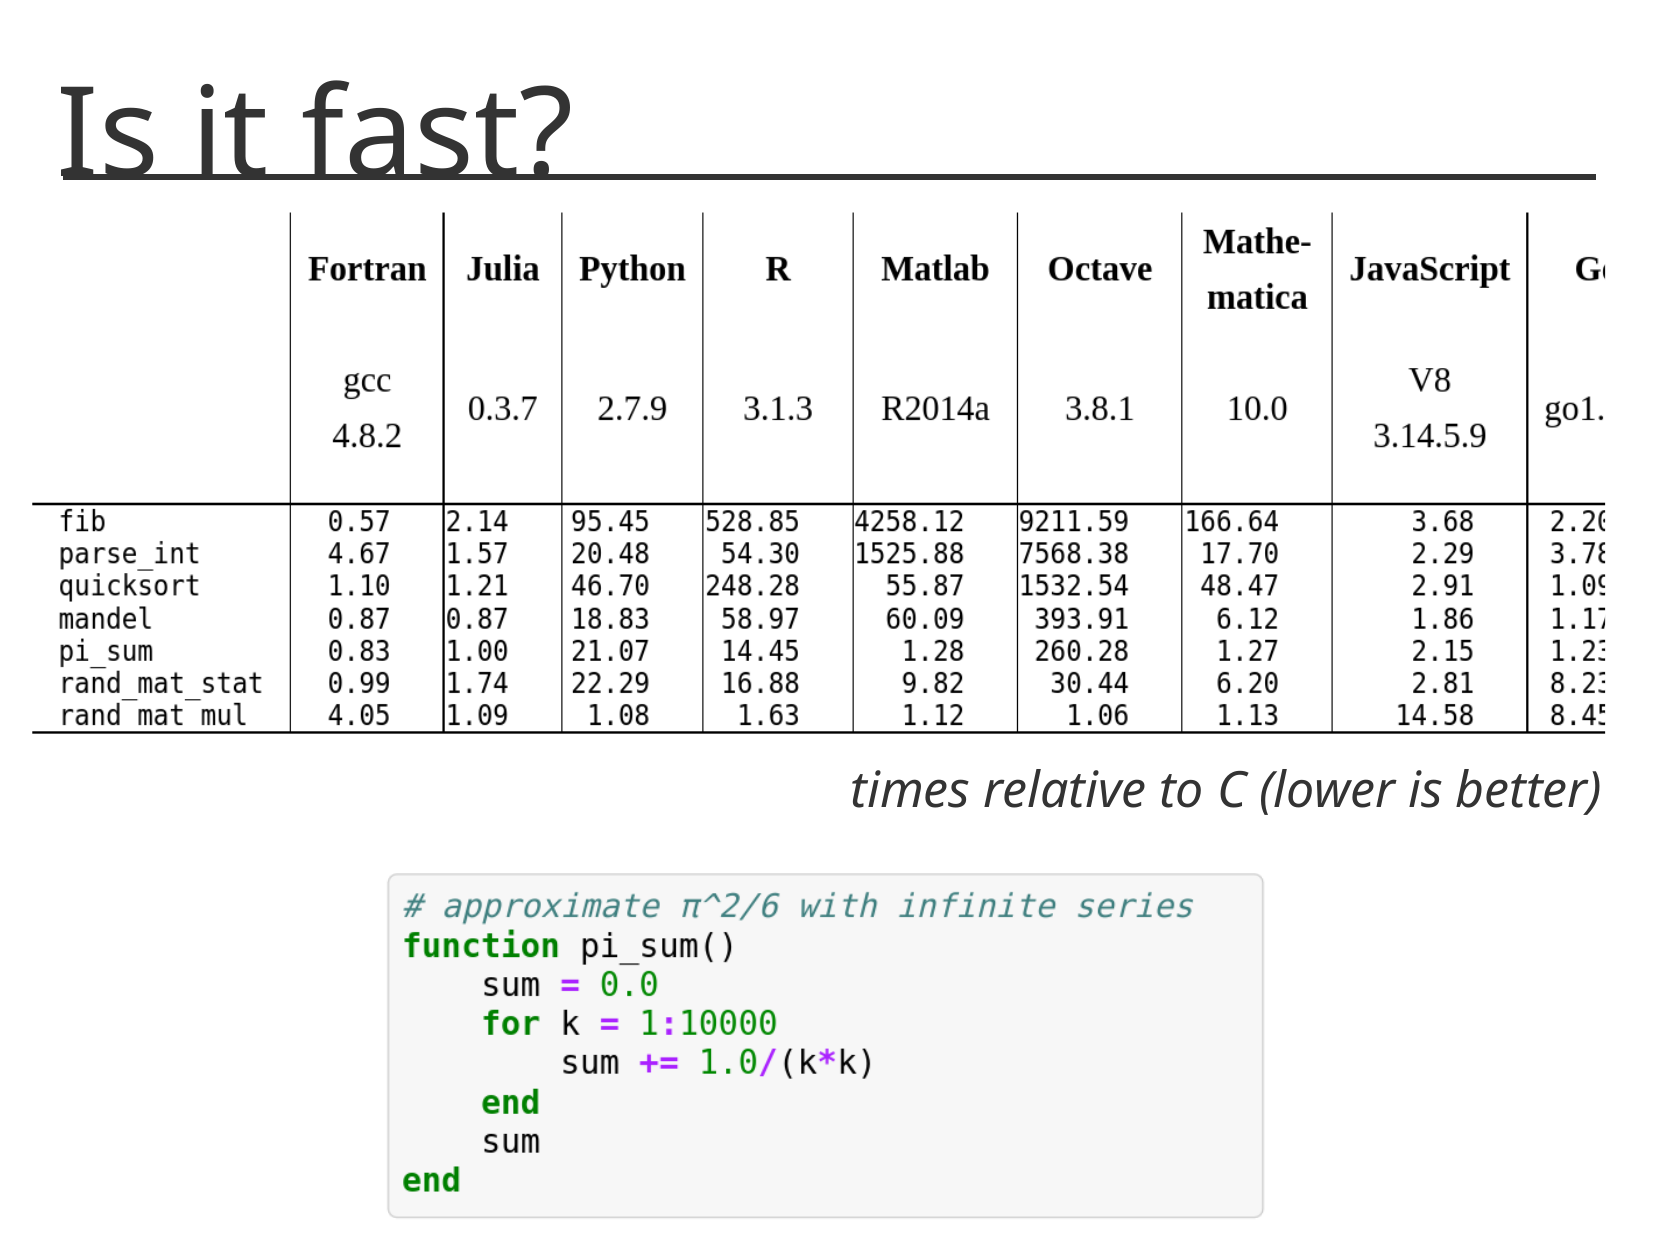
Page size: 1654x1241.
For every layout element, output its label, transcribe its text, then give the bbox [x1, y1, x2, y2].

picture [382, 867, 1272, 1223]
picture [30, 204, 1606, 740]
text_box times relative to C (lower is better) [681, 746, 1618, 812]
title Is it fast? [56, 24, 1546, 204]
